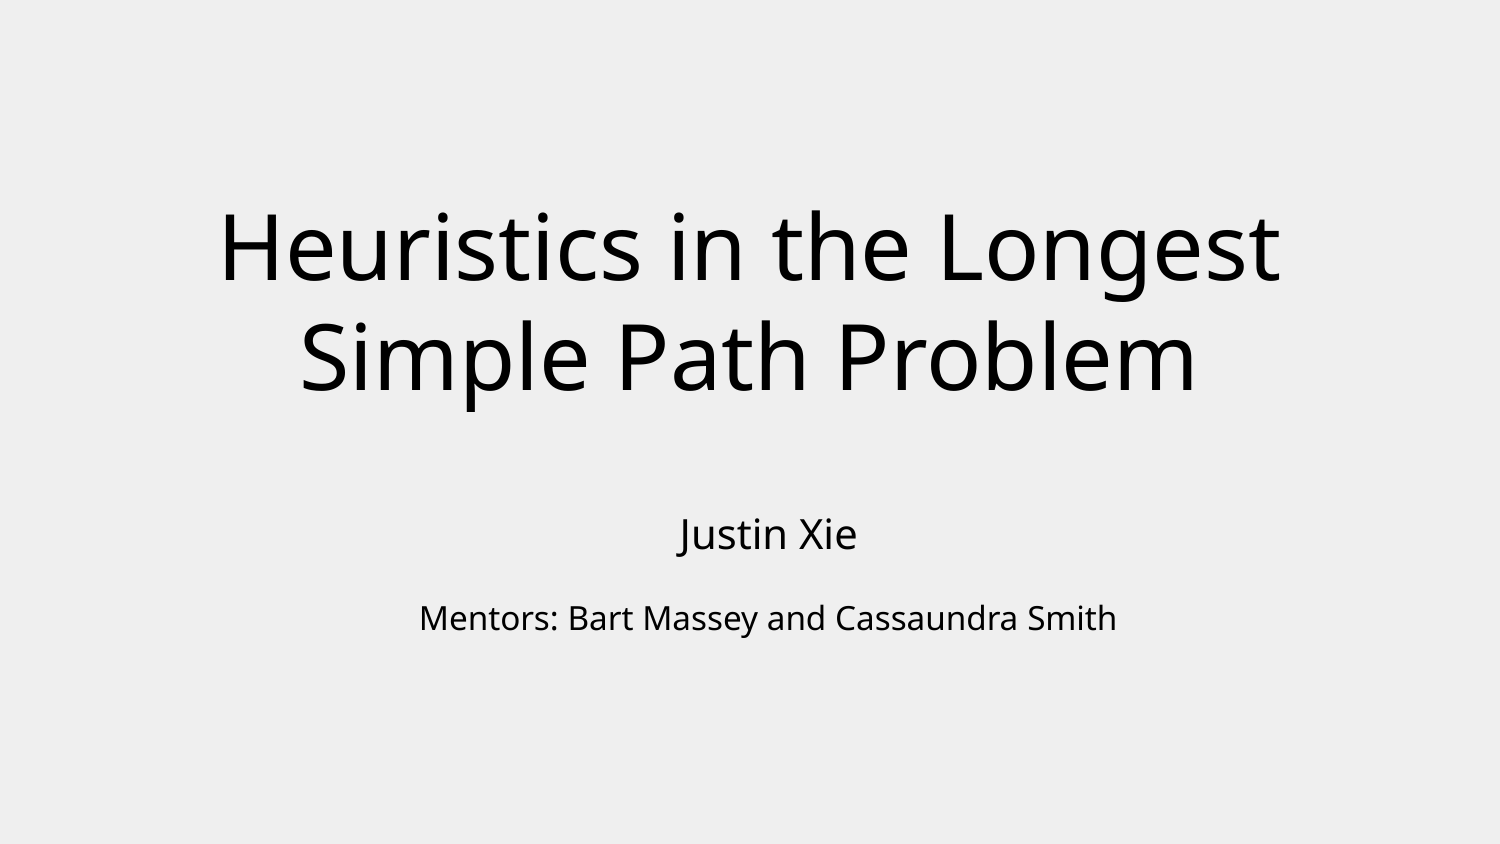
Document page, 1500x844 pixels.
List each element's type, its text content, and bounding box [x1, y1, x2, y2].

title Heuristics in the Longest Simple Path Problem [51, 112, 1449, 424]
text_box Justin Xie Mentors: Bart Massey and Cassaundra Smith [337, 492, 1200, 653]
